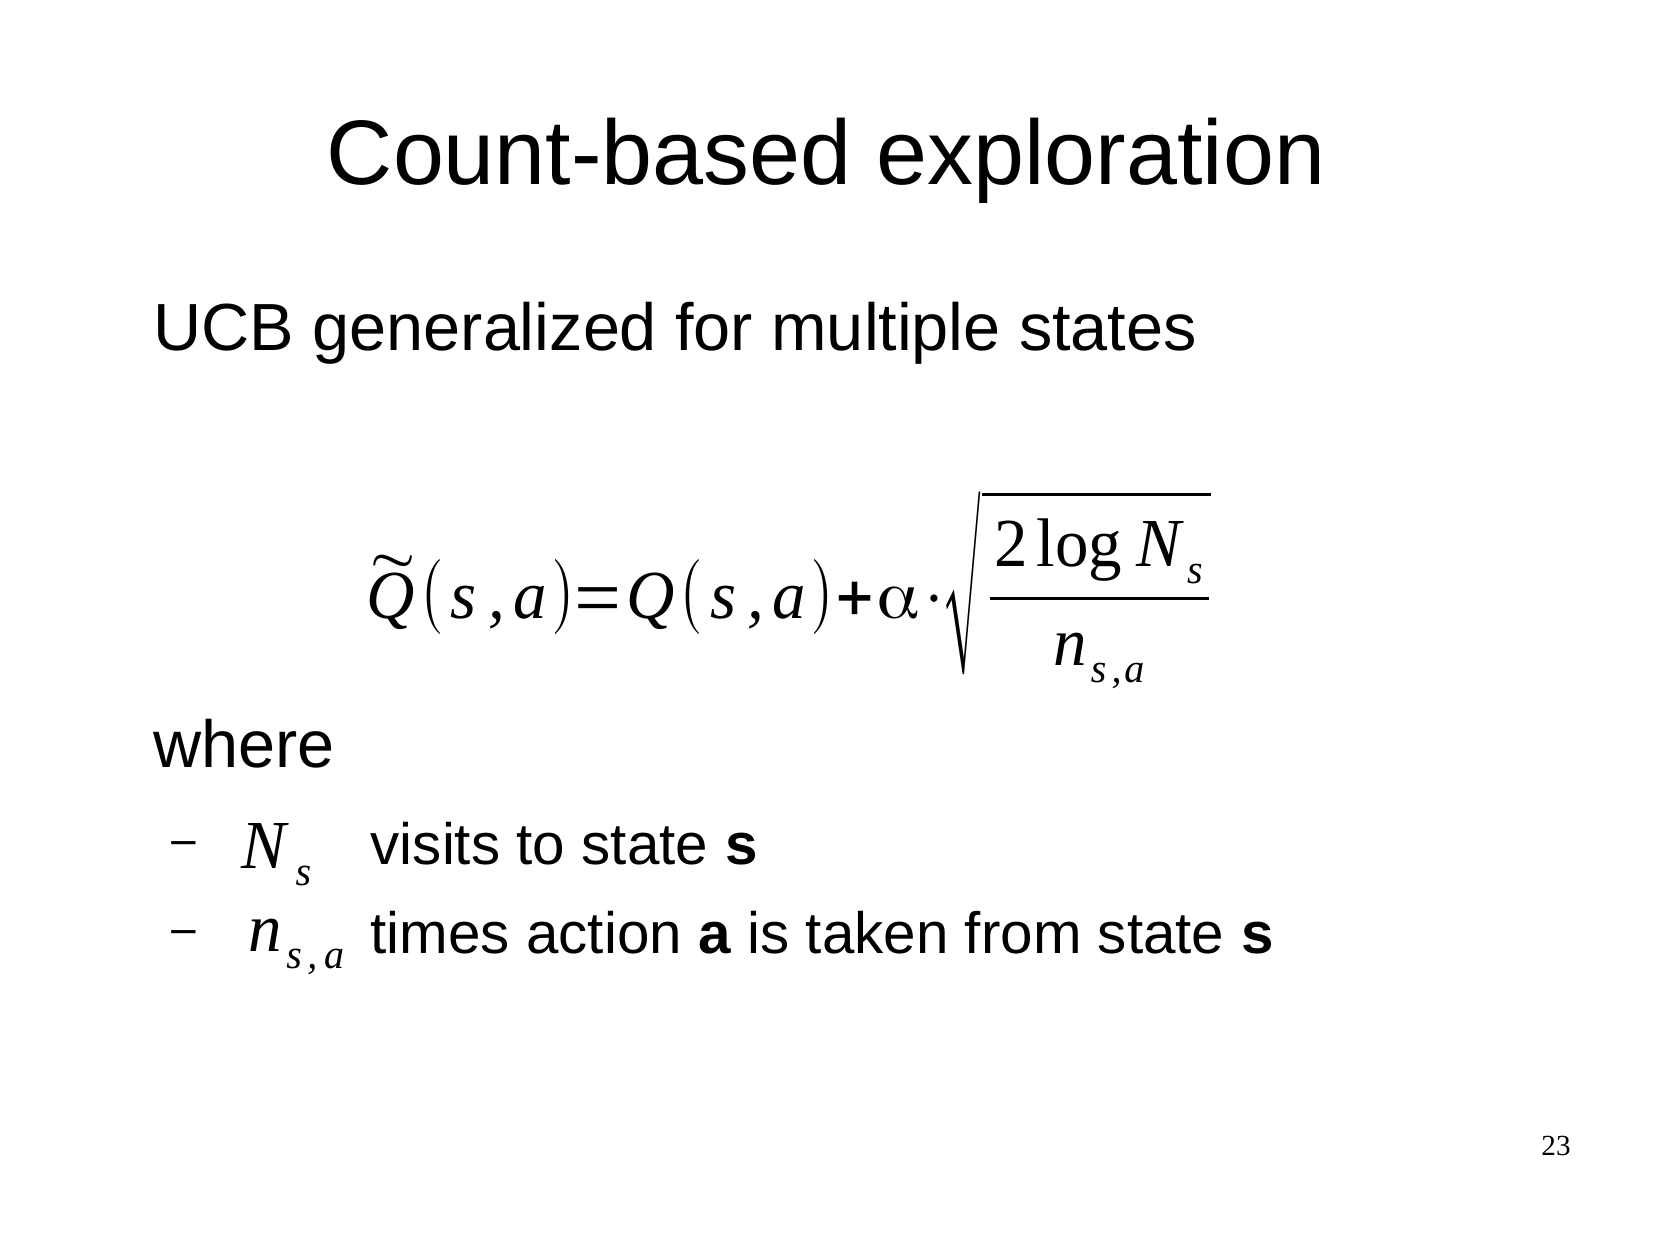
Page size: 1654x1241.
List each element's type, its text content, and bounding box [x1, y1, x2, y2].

chart [350, 489, 1229, 692]
chart [220, 808, 359, 979]
list UCB generalized for multiple states where visits to state s times action a is taken from state s [82, 290, 1571, 1241]
title Count-based exploration [82, 49, 1571, 257]
